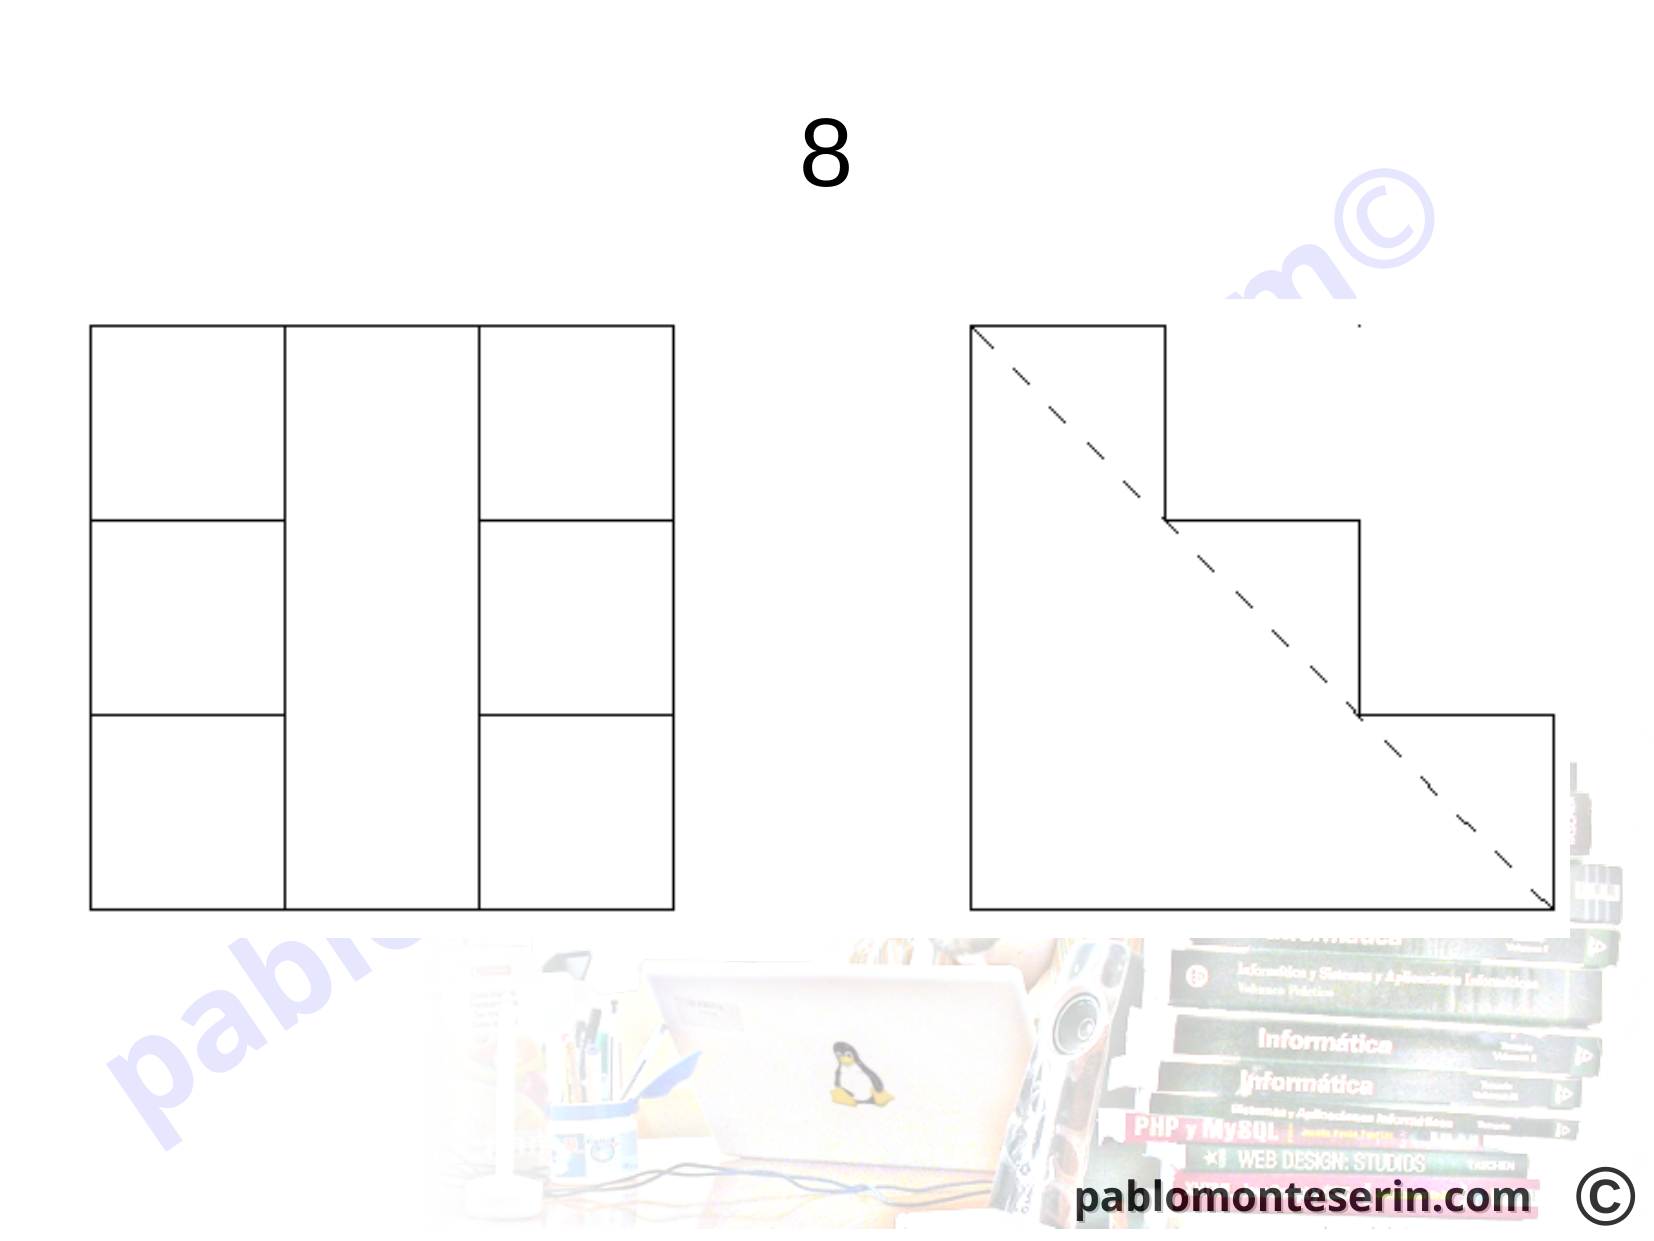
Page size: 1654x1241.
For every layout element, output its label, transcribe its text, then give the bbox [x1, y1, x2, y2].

title 8 [82, 49, 1571, 257]
picture [71, 299, 1654, 1229]
